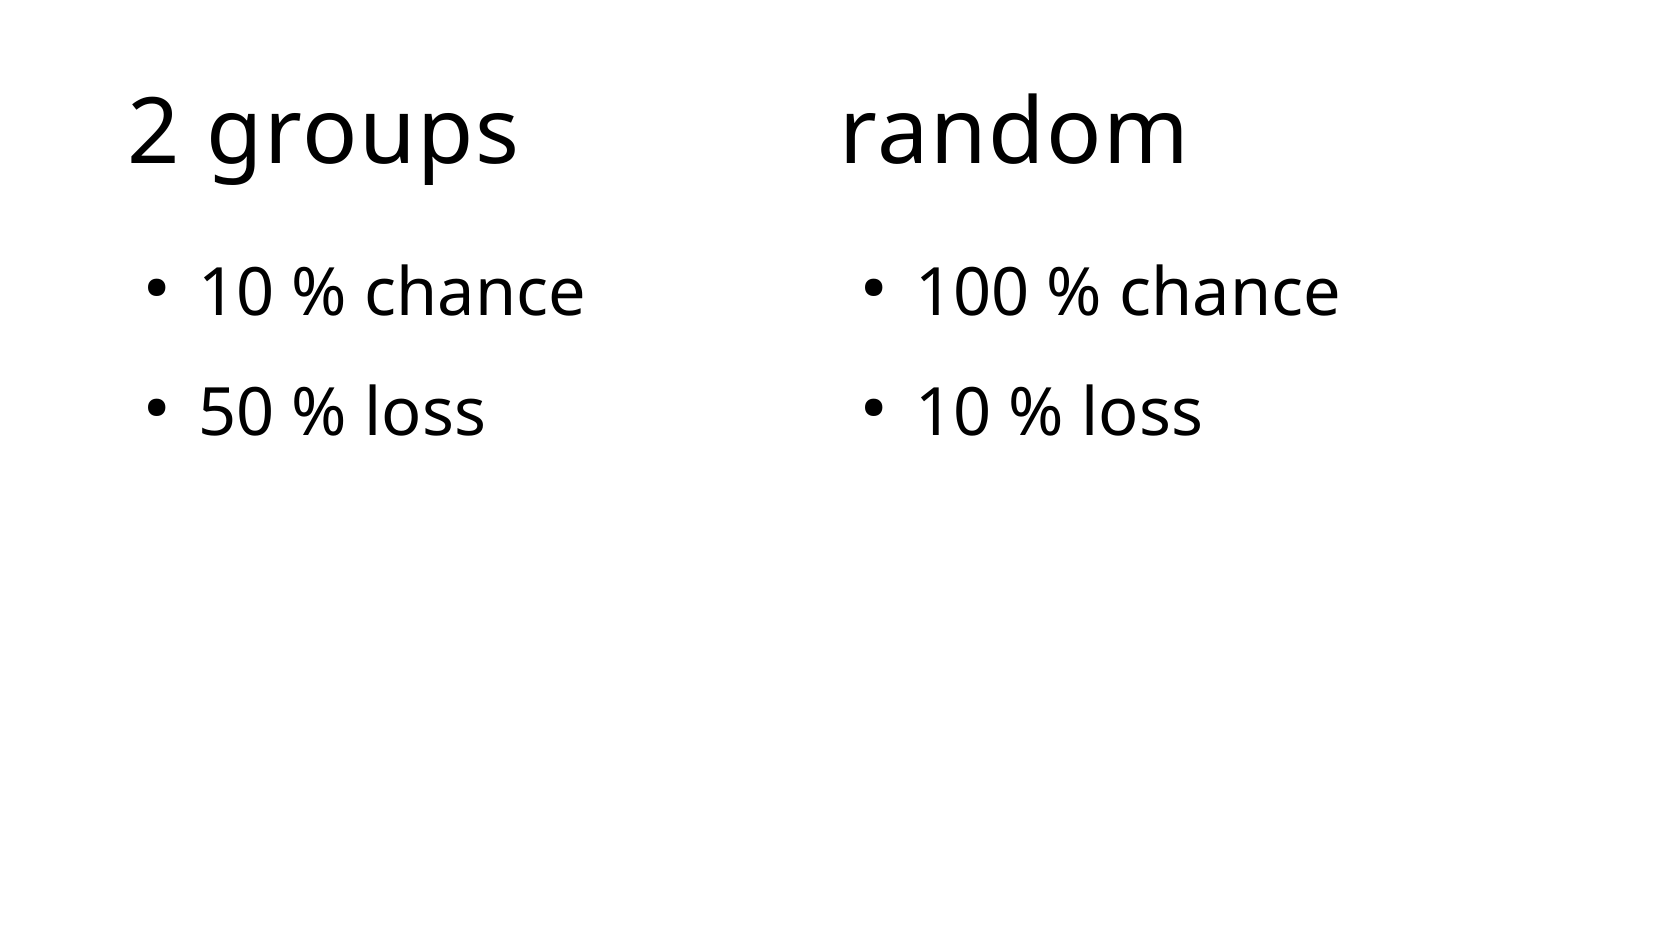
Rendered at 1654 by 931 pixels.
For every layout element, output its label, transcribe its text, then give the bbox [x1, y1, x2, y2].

list 100 % chance 10 % loss [844, 244, 1527, 784]
list 10 % chance 50 % loss [127, 244, 811, 784]
title 2 groups [127, 69, 815, 187]
title random [839, 69, 1527, 187]
